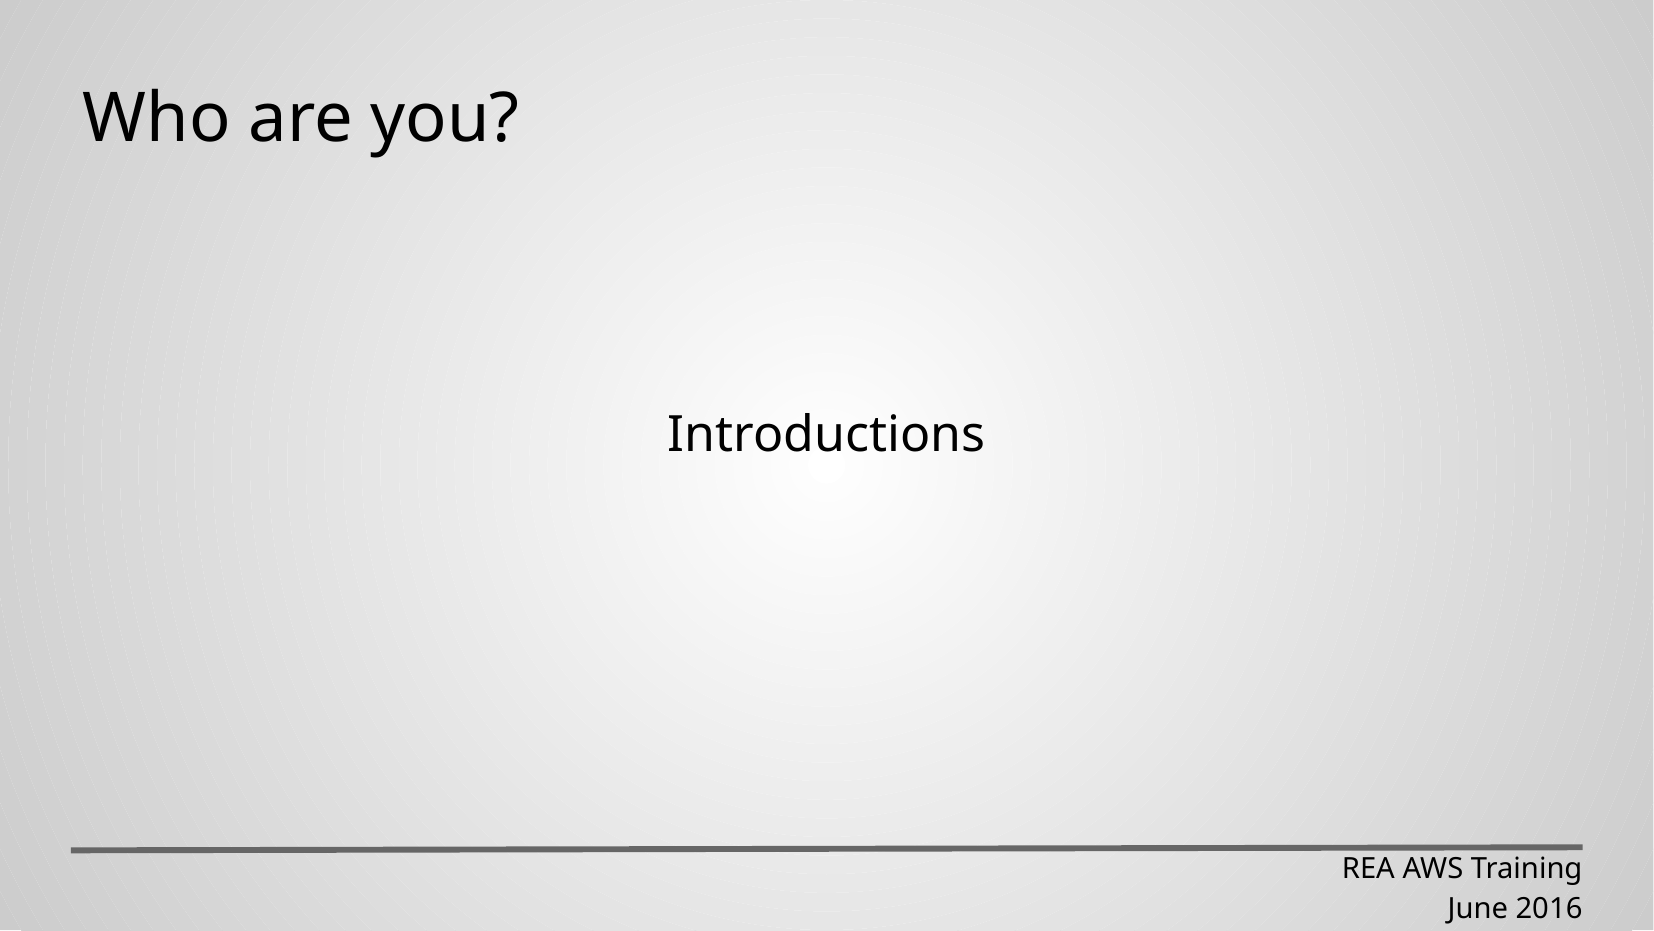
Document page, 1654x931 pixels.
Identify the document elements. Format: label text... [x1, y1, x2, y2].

list Introductions [82, 217, 1571, 827]
title Who are you? [82, 36, 1571, 193]
